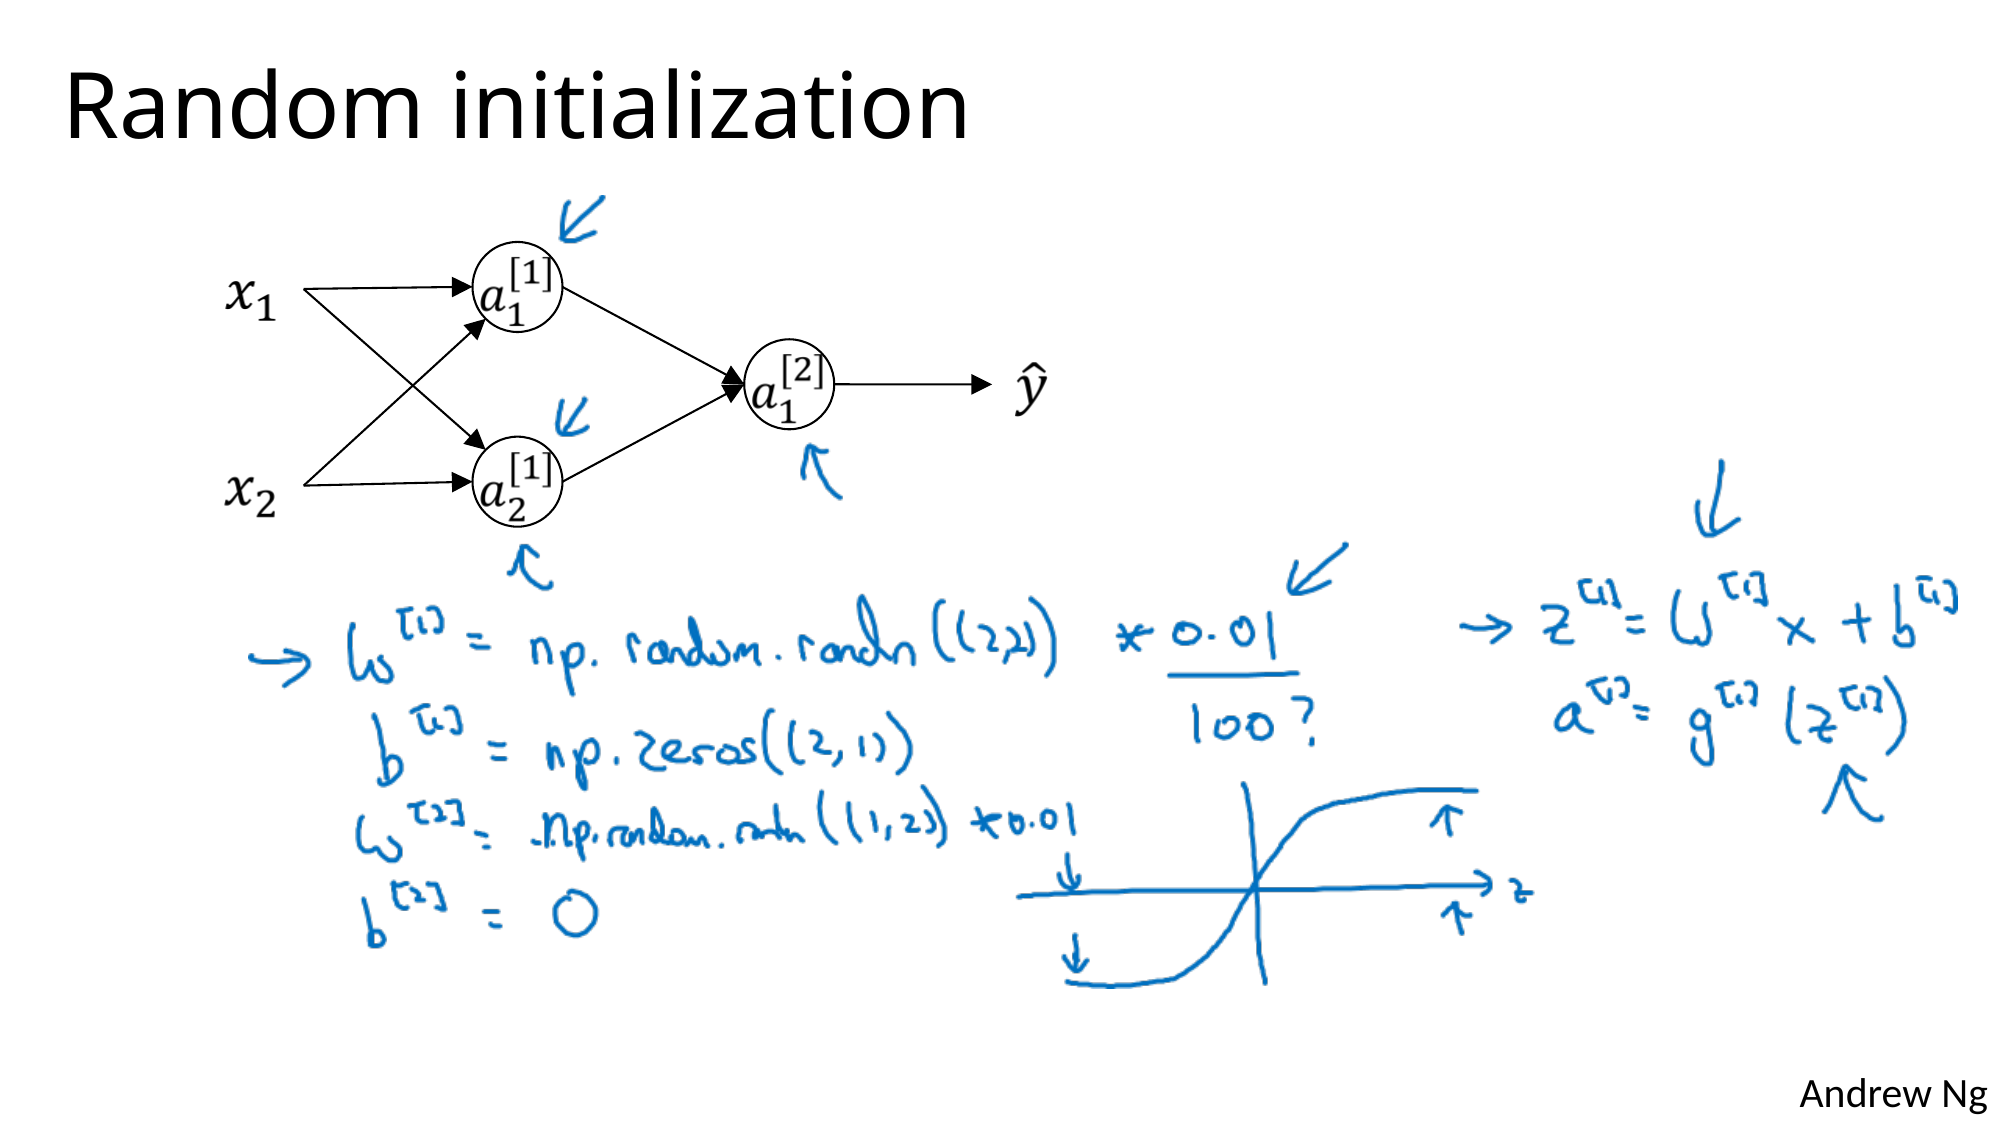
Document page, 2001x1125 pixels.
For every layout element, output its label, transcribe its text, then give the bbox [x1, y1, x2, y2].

text_box [201, 246, 248, 332]
picture [248, 195, 1958, 990]
text_box Random initialization [47, 0, 2000, 218]
text_box [201, 442, 248, 529]
